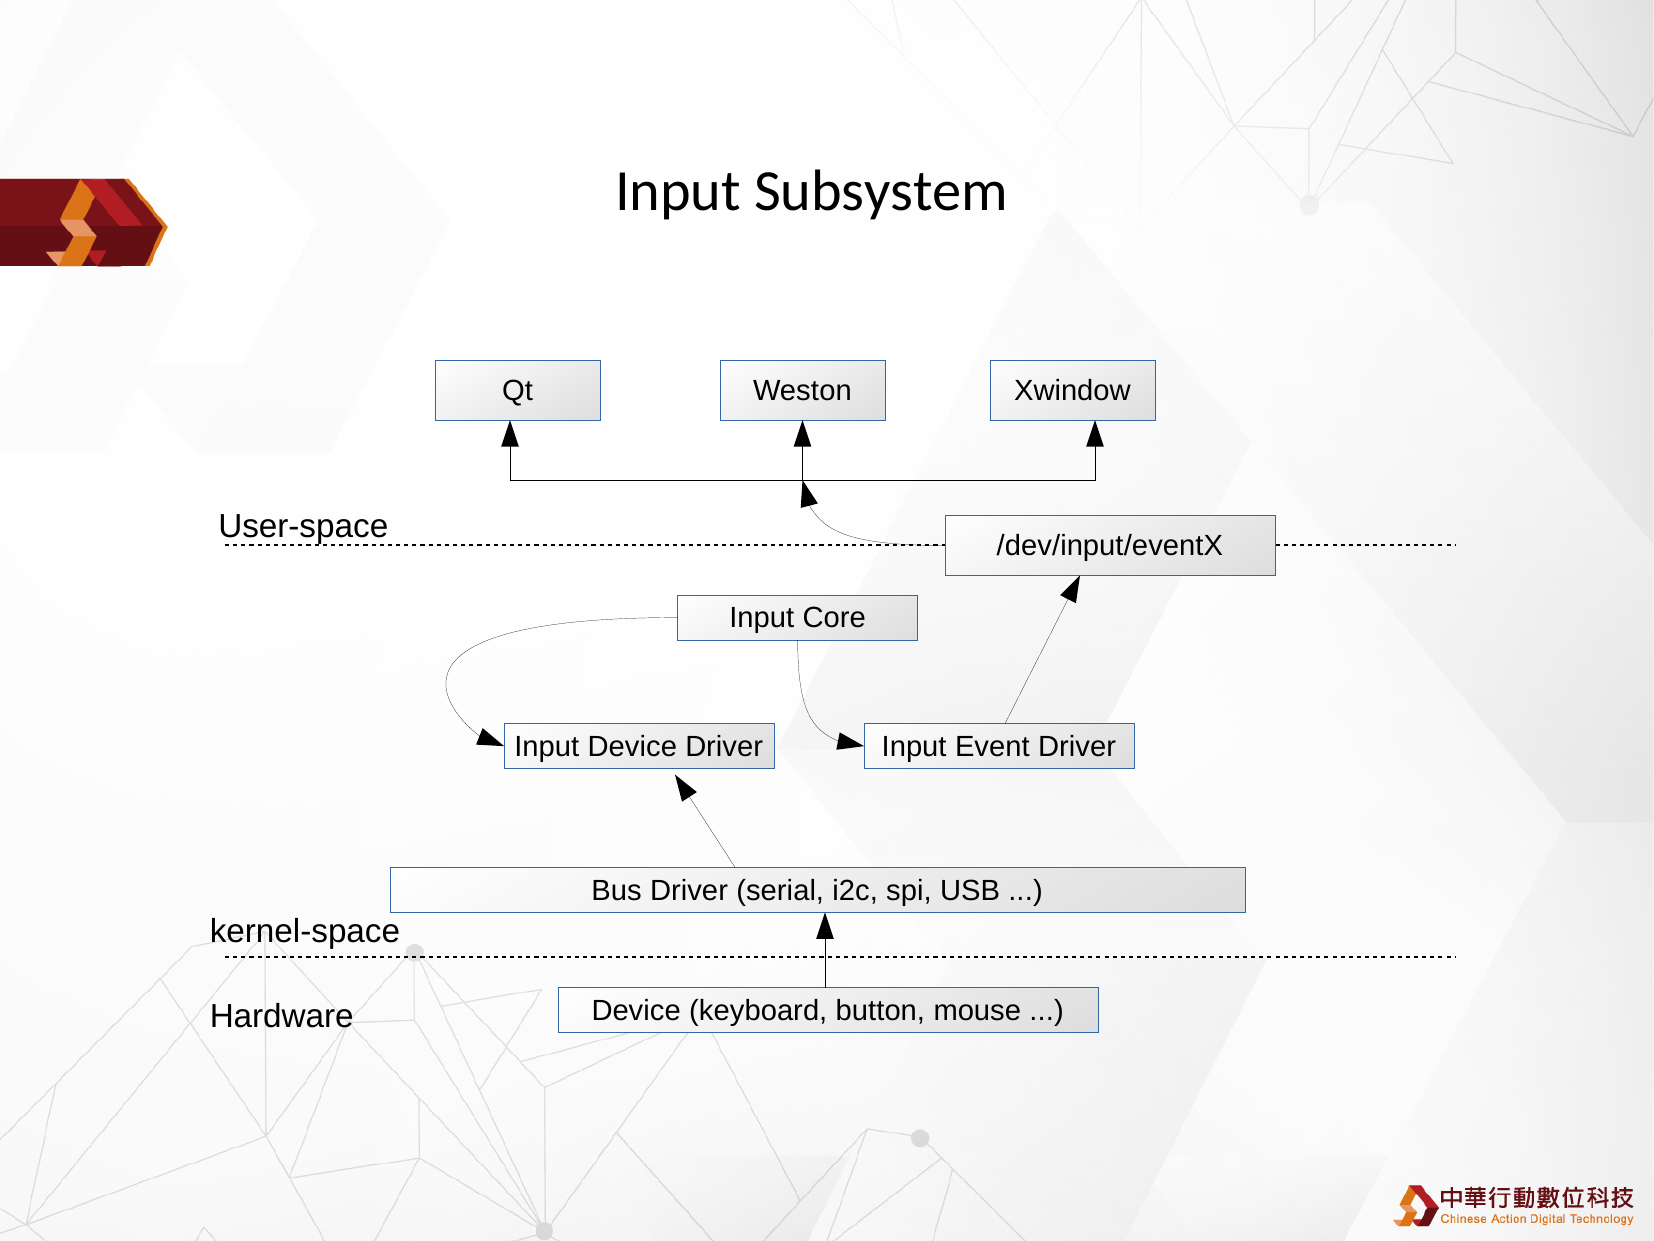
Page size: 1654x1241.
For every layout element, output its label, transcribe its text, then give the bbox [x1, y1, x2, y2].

text_box Input Core [677, 595, 918, 641]
text_box Qt [435, 360, 601, 421]
text_box Device (keyboard, button, mouse ...) [558, 987, 1099, 1033]
text_box Input Device Driver [504, 723, 775, 769]
text_box Input Event Driver [864, 723, 1135, 769]
text_box Weston [720, 360, 886, 421]
text_box kernel-space [195, 905, 421, 958]
text_box /dev/input/eventX [945, 515, 1276, 576]
text_box Hardware [195, 990, 421, 1042]
title Input Subsystem [118, 112, 1506, 281]
picture [0, 0, 1654, 1241]
text_box Xwindow [990, 360, 1156, 421]
text_box Bus Driver (serial, i2c, spi, USB ...) [390, 867, 1246, 913]
text_box User-space [203, 500, 429, 553]
